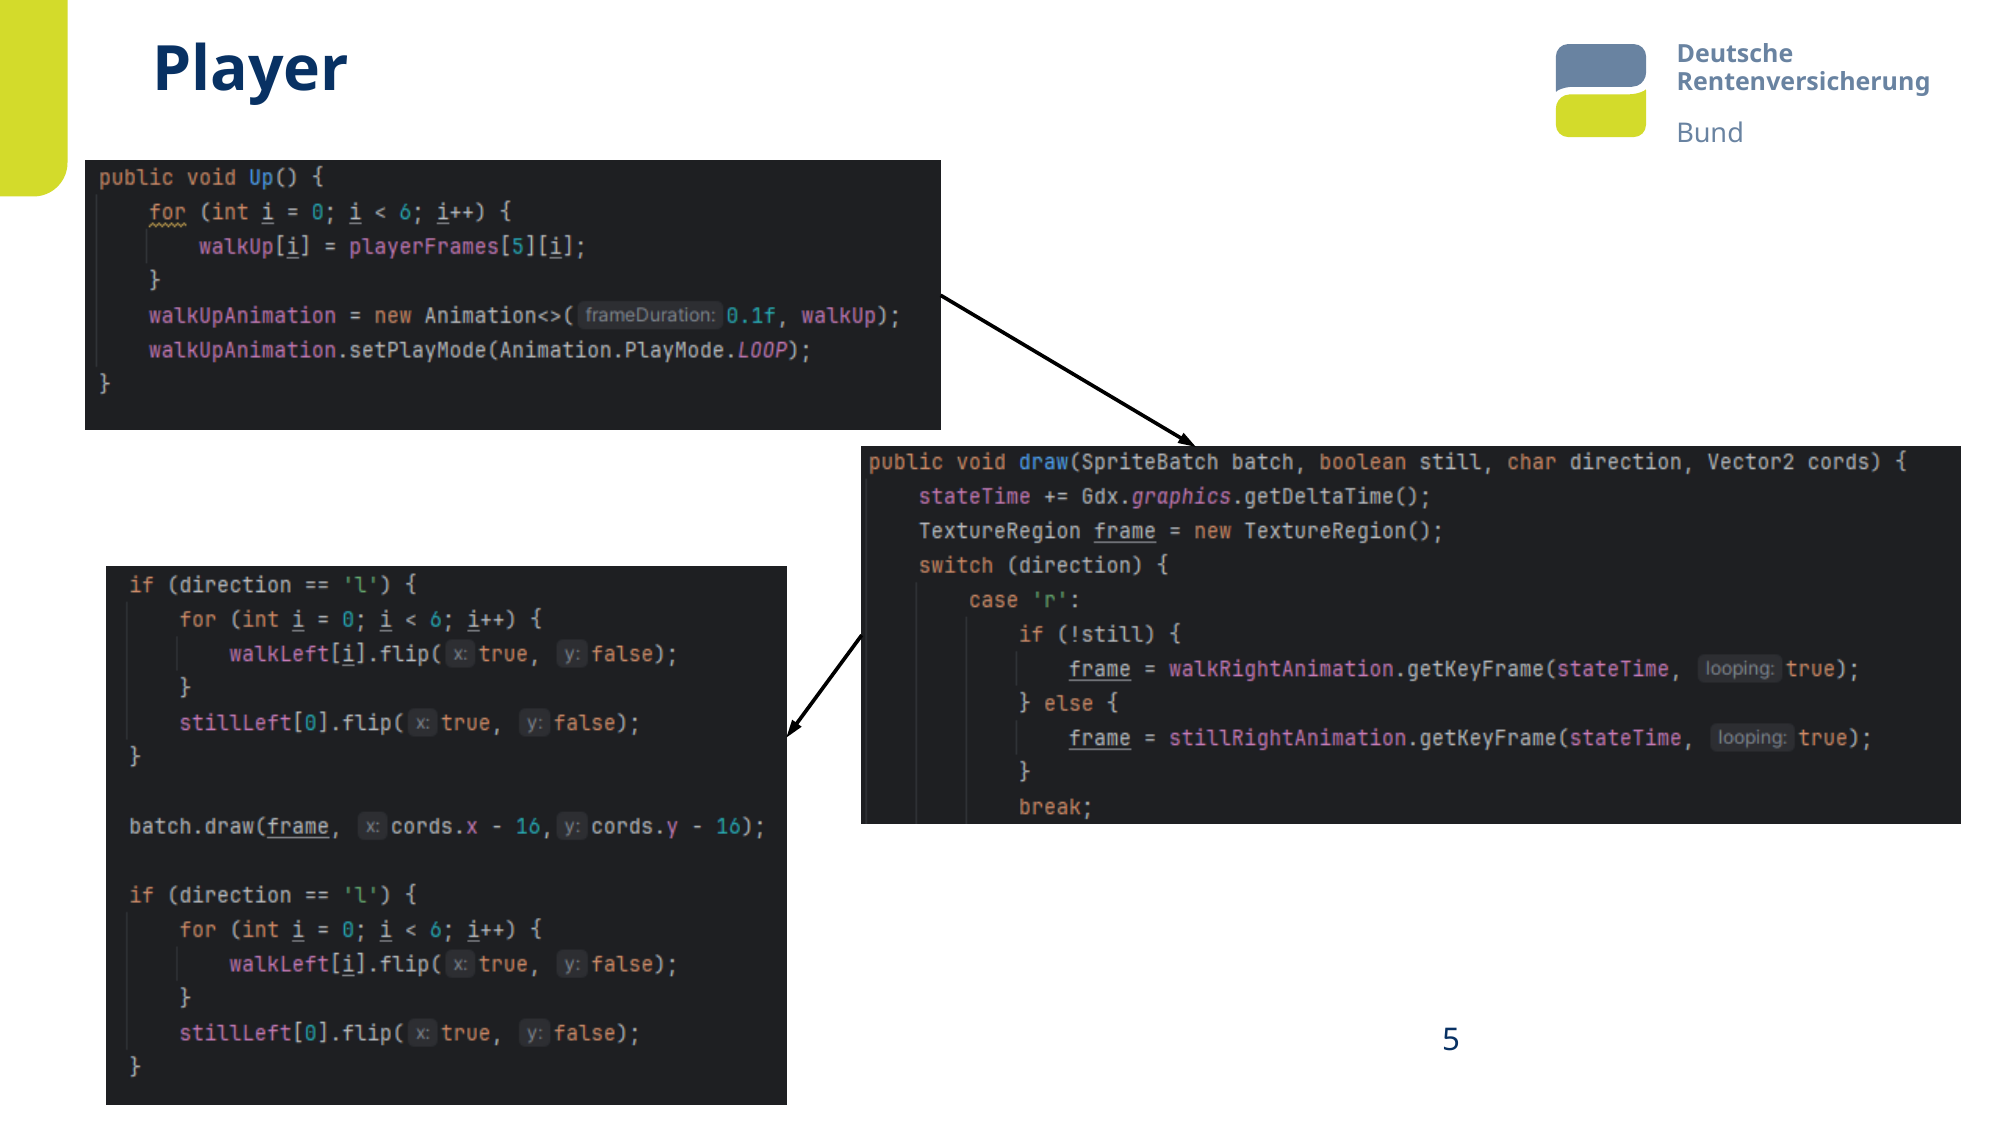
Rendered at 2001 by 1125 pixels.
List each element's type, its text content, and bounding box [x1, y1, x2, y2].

picture [106, 566, 787, 1105]
picture [85, 160, 941, 430]
title Player [137, 20, 1493, 197]
picture [861, 446, 1961, 824]
text_box 4 [1427, 994, 1928, 1070]
